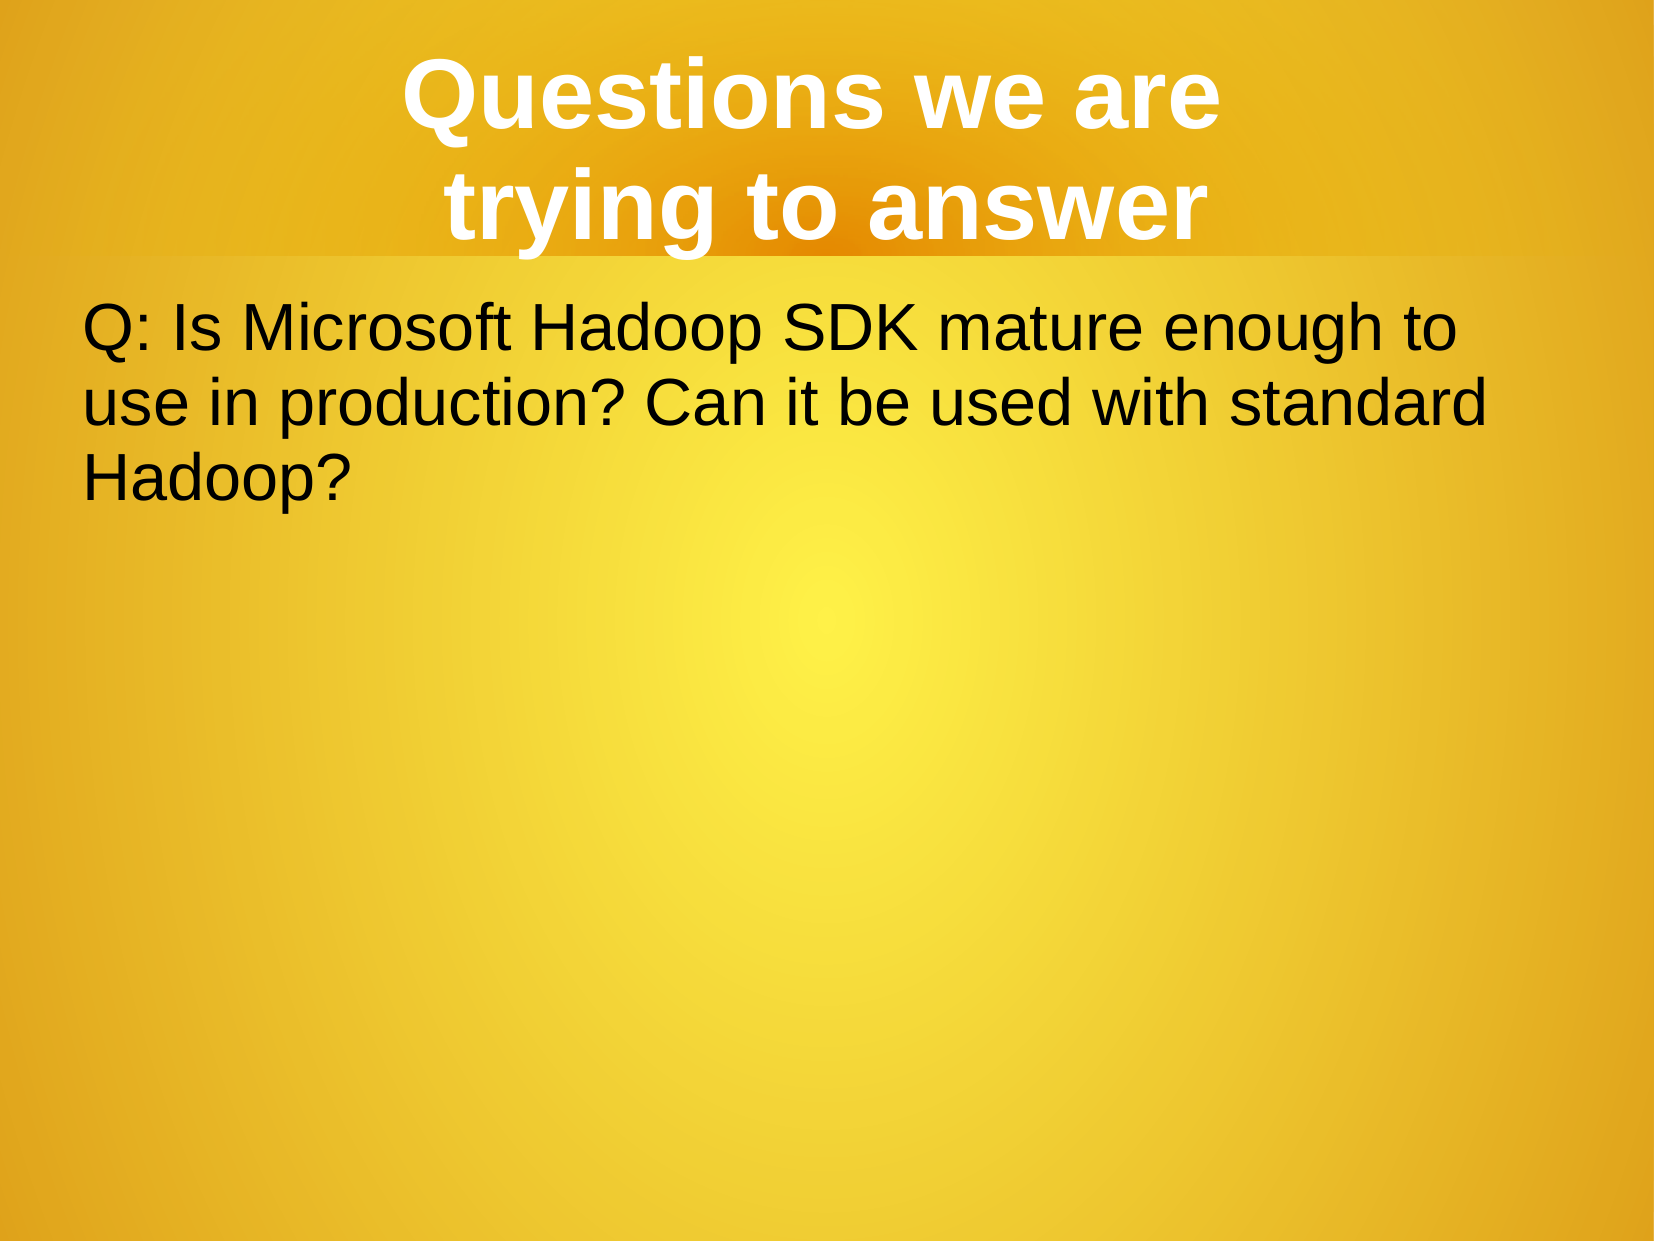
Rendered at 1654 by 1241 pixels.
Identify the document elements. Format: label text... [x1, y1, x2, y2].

title Questions we are trying to answer [82, 38, 1571, 261]
subtitle Q: Is Microsoft Hadoop SDK mature enough to use in production? Can it be used with standard Hadoop? [82, 290, 1571, 1010]
